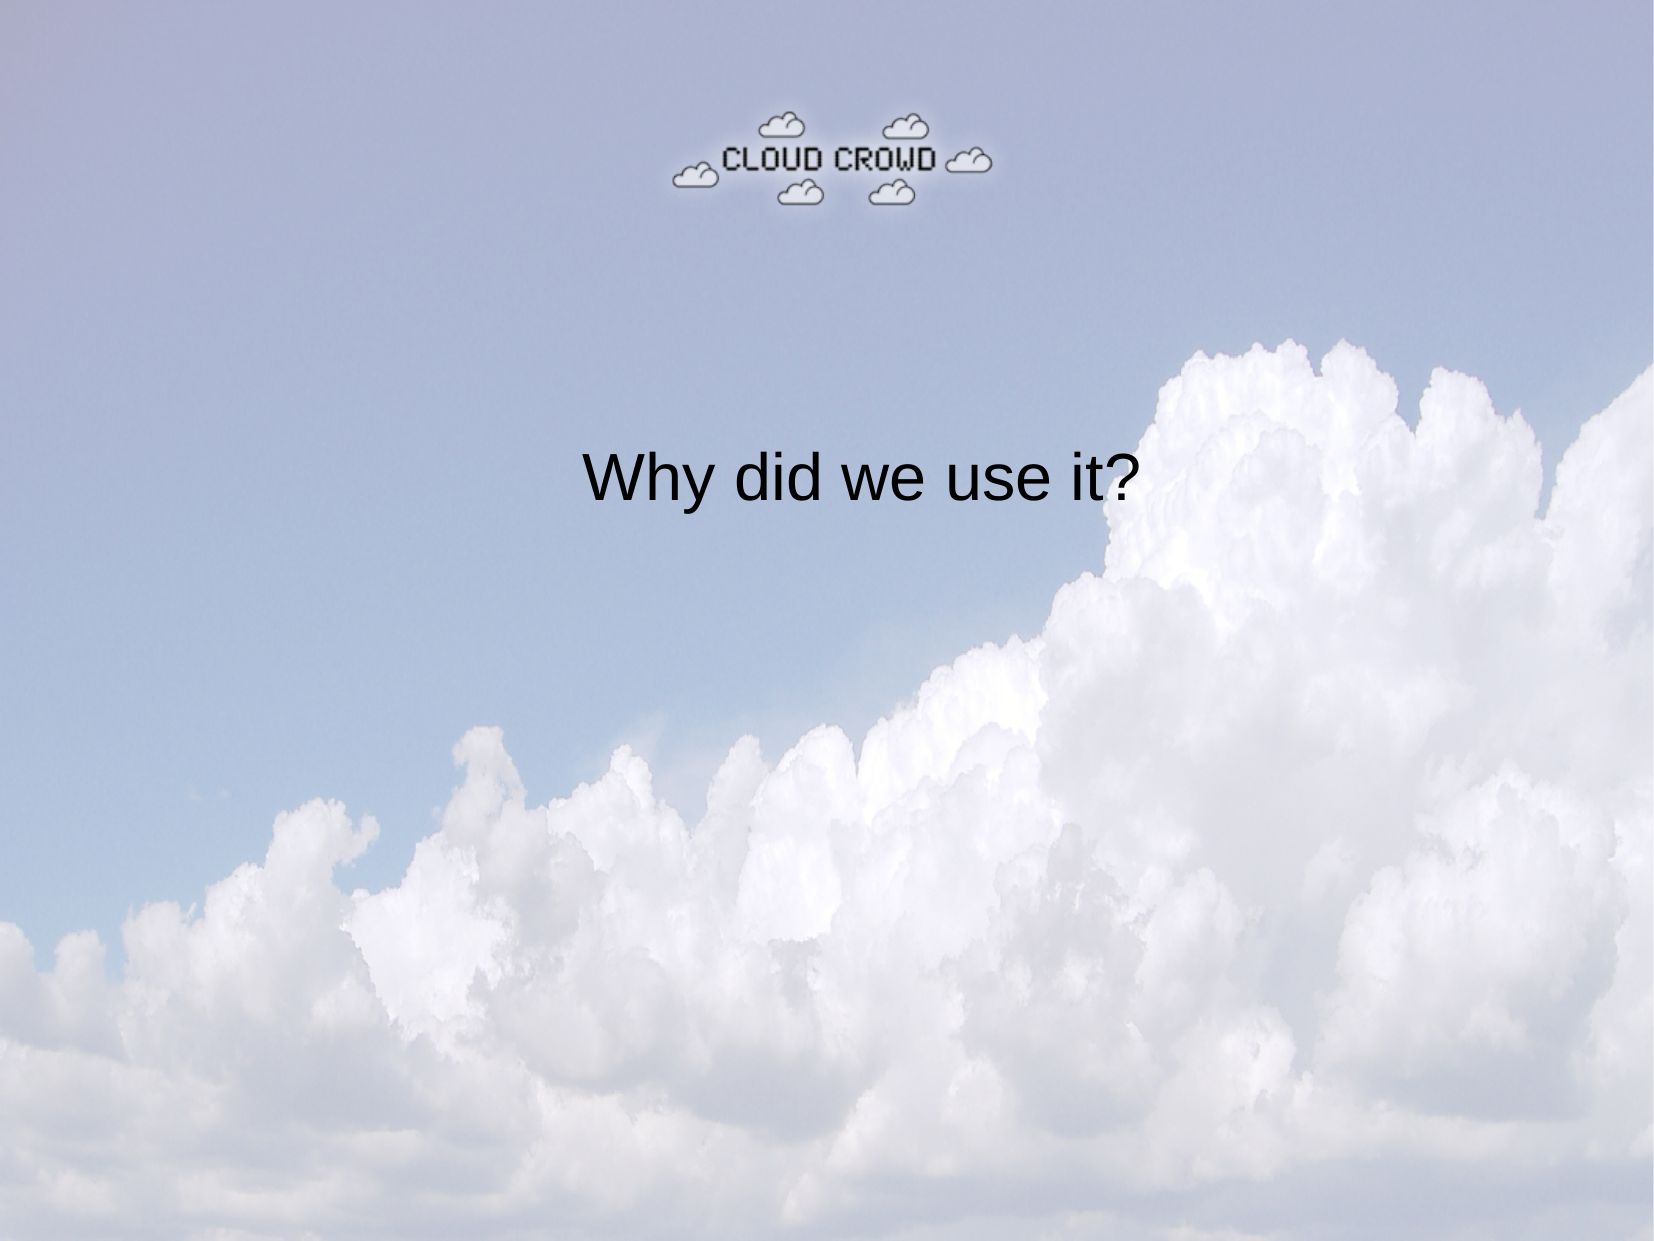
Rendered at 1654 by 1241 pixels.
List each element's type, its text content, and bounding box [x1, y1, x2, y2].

picture [0, 0, 1654, 1241]
list Why did we use it? [82, 290, 1571, 1109]
